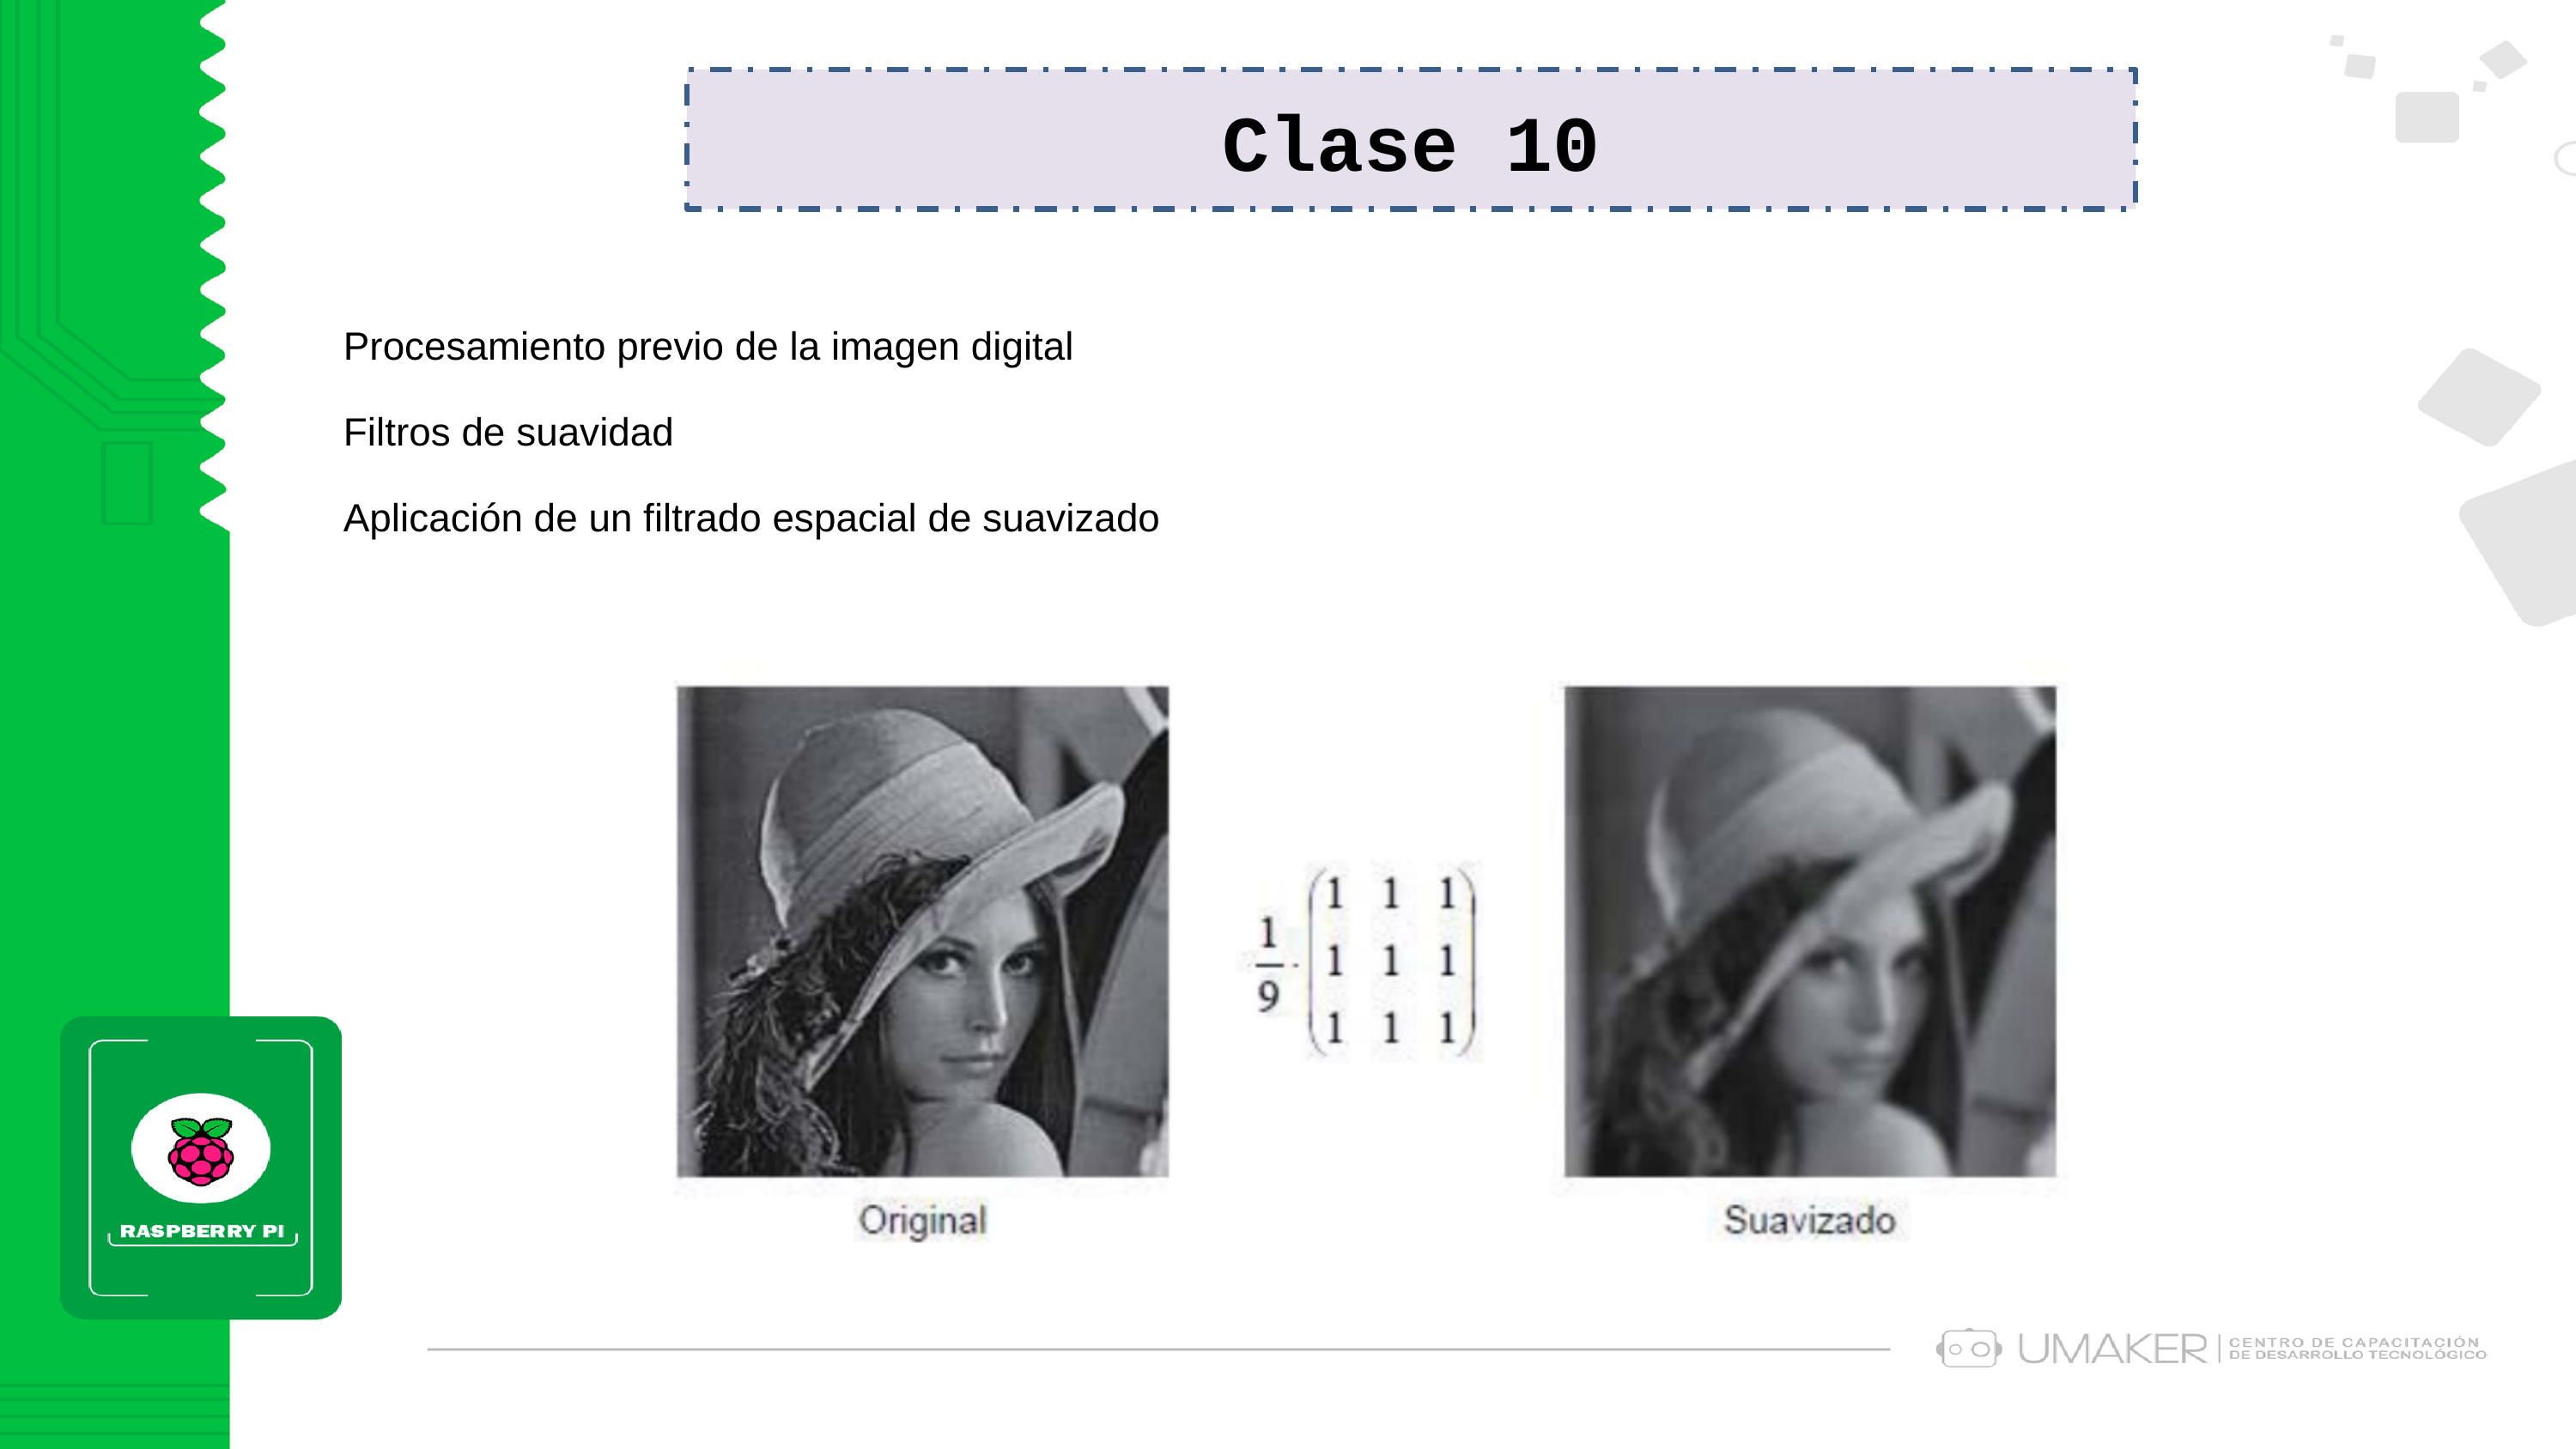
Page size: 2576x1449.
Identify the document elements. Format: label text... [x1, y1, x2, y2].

picture [0, 0, 2576, 1449]
text_box Clase 10 [687, 70, 2136, 209]
text_box Procesamiento previo de la imagen digital Filtros de suavidad Aplicación de un filtrado espacial de suavizado [331, 314, 2465, 1207]
